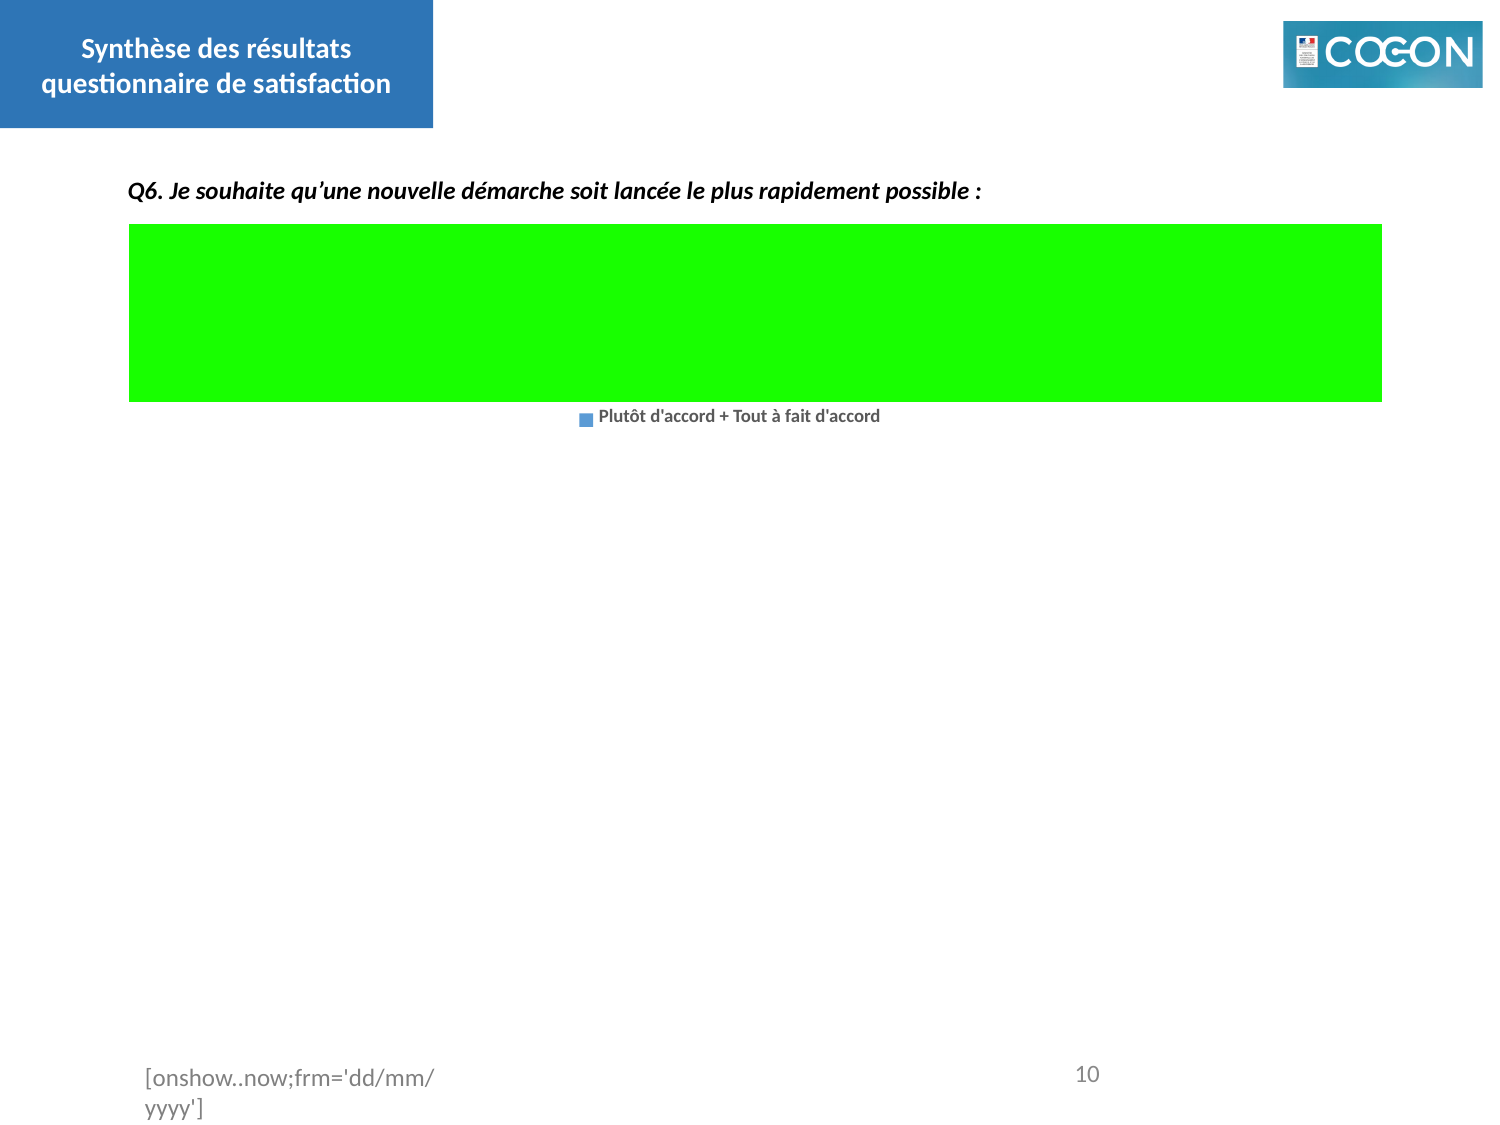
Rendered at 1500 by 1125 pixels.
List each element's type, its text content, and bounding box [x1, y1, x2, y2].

text_box <numéro> [1059, 1042, 1397, 1103]
picture [129, 246, 1382, 402]
picture [1283, 21, 1483, 88]
text_box Plutôt d'accord + Tout à fait d'accord [599, 408, 943, 437]
list Q6. Je souhaite qu’une nouvelle démarche soit lancée le plus rapidement possible : [112, 166, 1407, 246]
text_box [onshow..now;frm='dd/mm/yyyy'] [129, 1053, 468, 1114]
text_box [579, 413, 594, 427]
text_box Synthèse des résultats questionnaire de satisfaction [0, 0, 434, 129]
